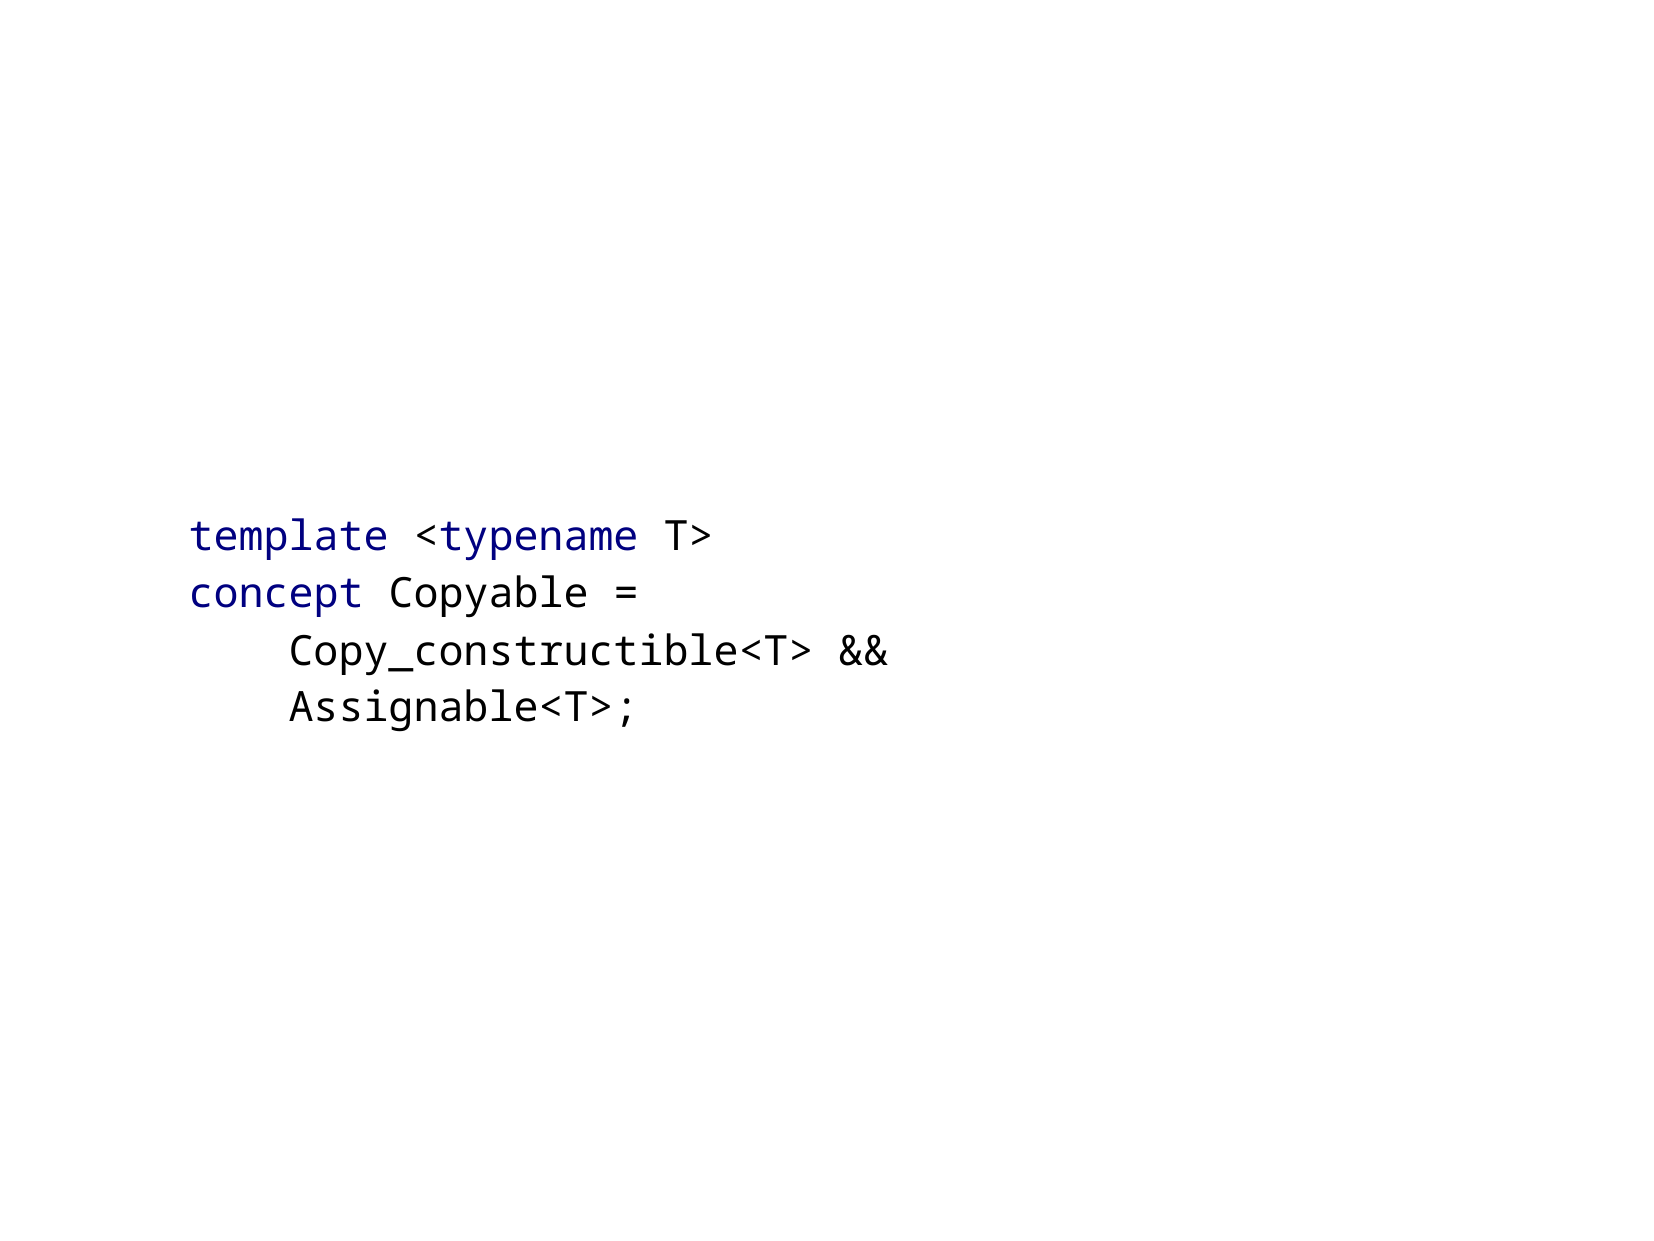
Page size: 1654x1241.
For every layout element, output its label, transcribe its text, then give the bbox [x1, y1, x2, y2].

subtitle template <typename T> concept Copyable = Copy_constructible<T> && Assignable<T>; [88, 74, 1577, 1167]
